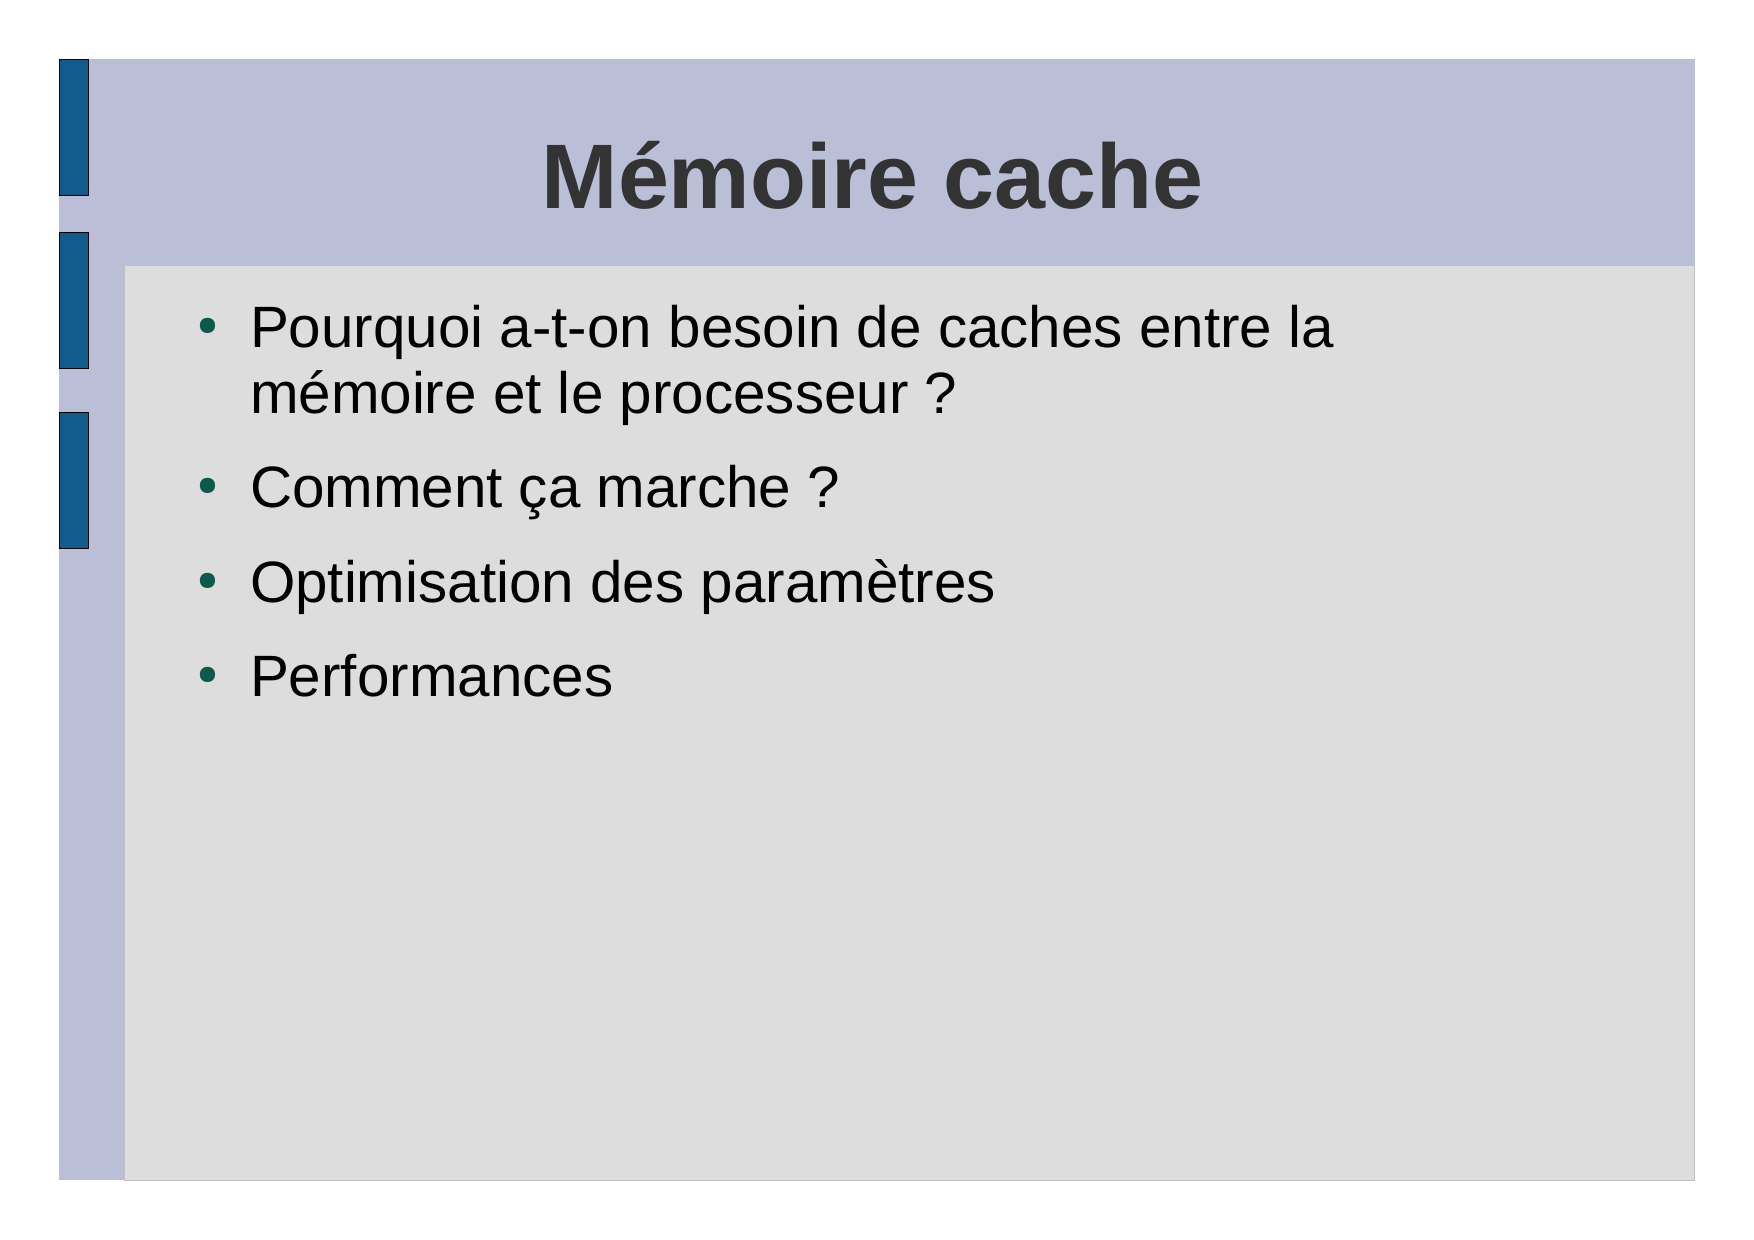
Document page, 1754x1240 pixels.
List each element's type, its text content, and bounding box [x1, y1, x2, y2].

title Mémoire cache [118, 88, 1654, 266]
list Pourquoi a-t-on besoin de caches entre la mémoire et le processeur ? Comment ça marche ? Optimisation des paramètres Performances [179, 295, 1577, 1093]
